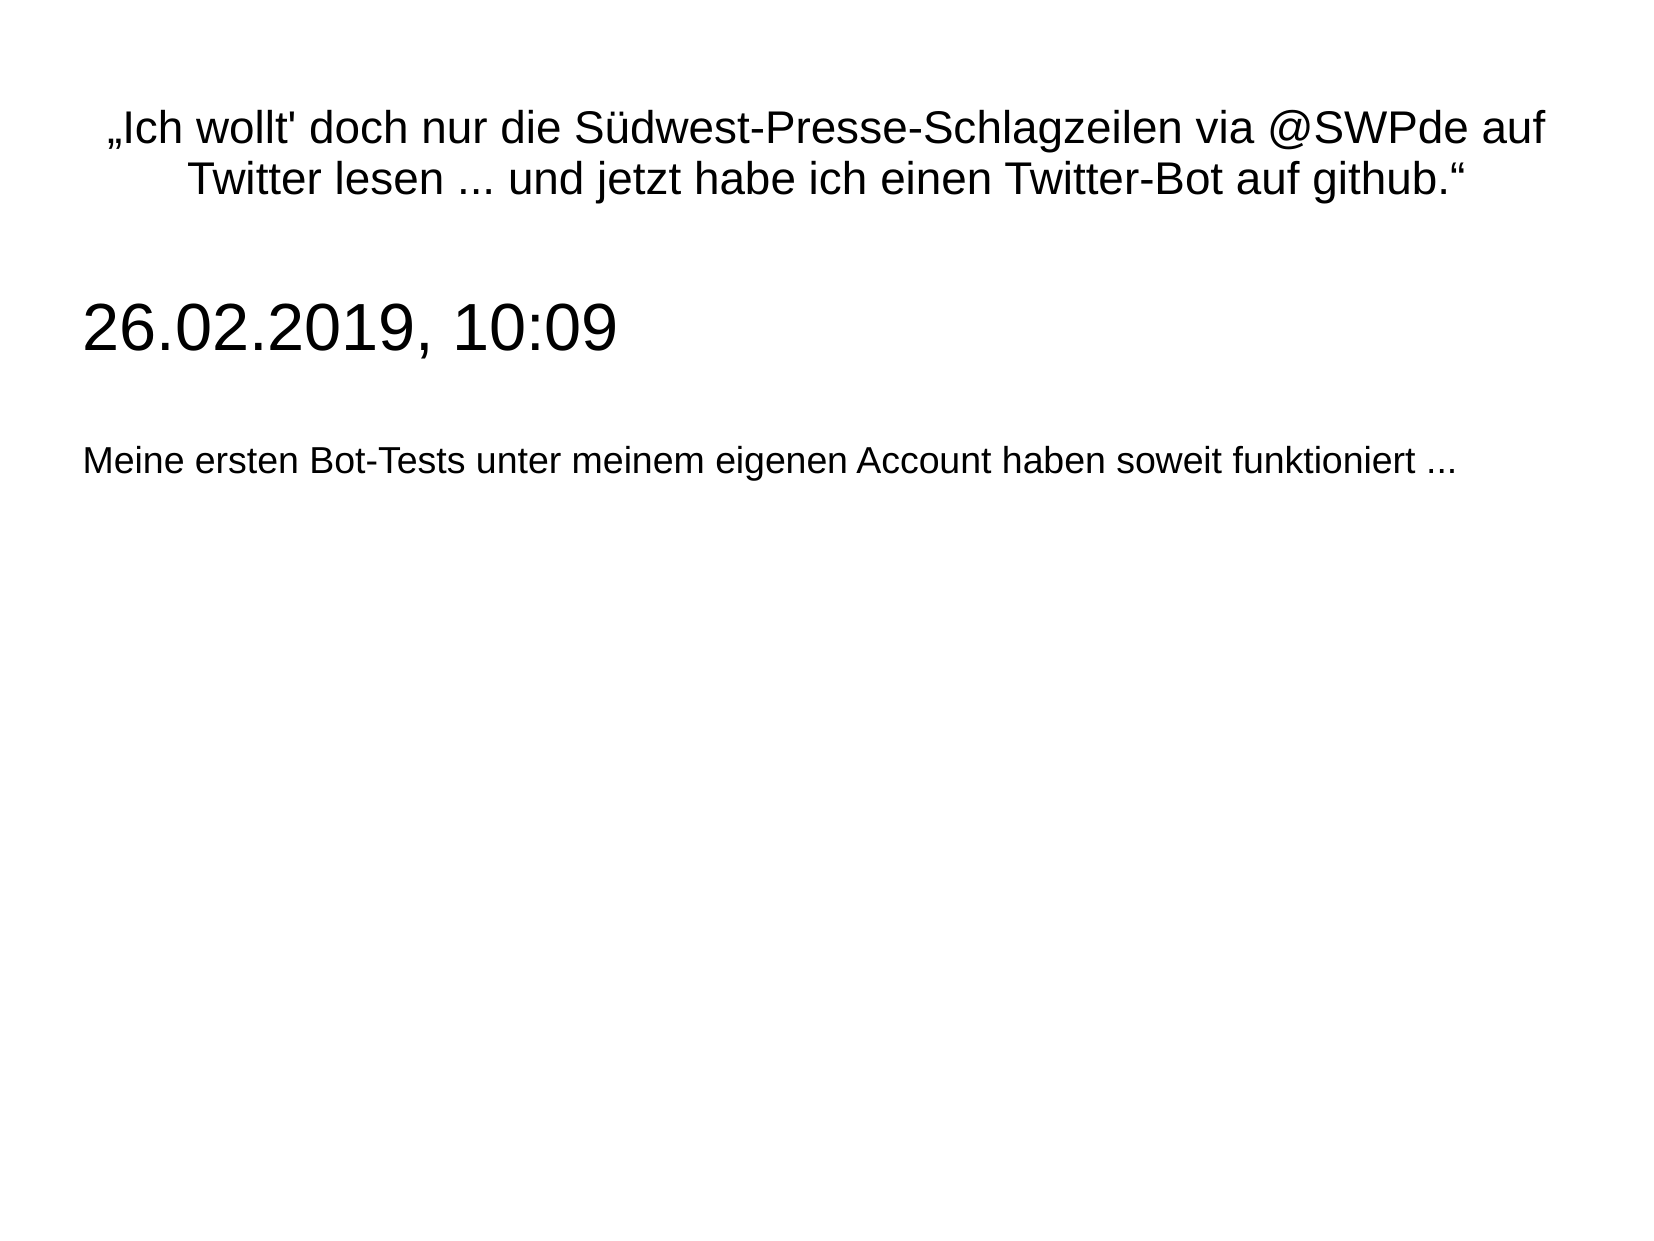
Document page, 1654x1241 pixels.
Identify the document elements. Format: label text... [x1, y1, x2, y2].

title „Ich wollt' doch nur die Südwest-Presse-Schlagzeilen via @SWPde auf Twitter lesen ... und jetzt habe ich einen Twitter-Bot auf github.“ [82, 49, 1571, 257]
subtitle 26.02.2019, 10:09 Meine ersten Bot-Tests unter meinem eigenen Account haben soweit funktioniert ... [82, 290, 1571, 1010]
